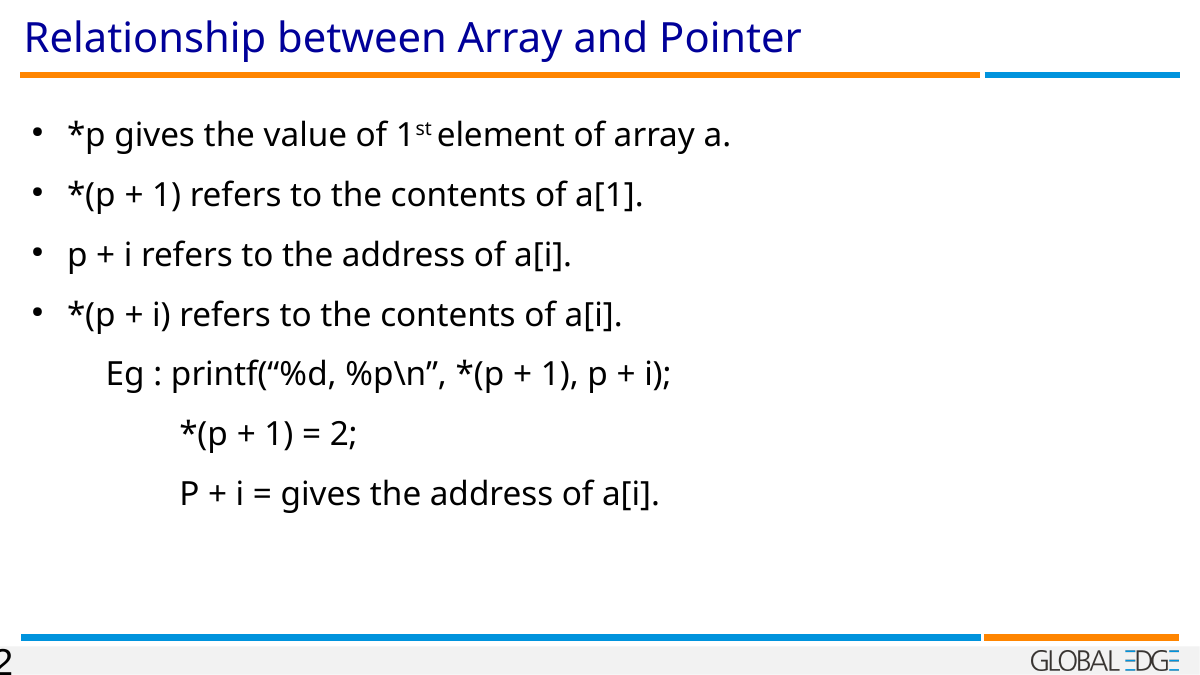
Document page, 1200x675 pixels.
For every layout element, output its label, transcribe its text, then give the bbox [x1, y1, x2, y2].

text_box Relationship between Array and Pointer [12, 9, 1088, 63]
text_box *p gives the value of 1st element of array a. *(p + 1) refers to the contents of a[1]. p + i refers to the address of a[i]. *(p + i) refers to the contents of a[i]. Eg : printf(“%d, %p\n”, *(p + 1), p + i); *(p + 1) = 2; P + i = gives the address of a[i]. [20, 87, 1179, 628]
picture [1031, 650, 1179, 671]
